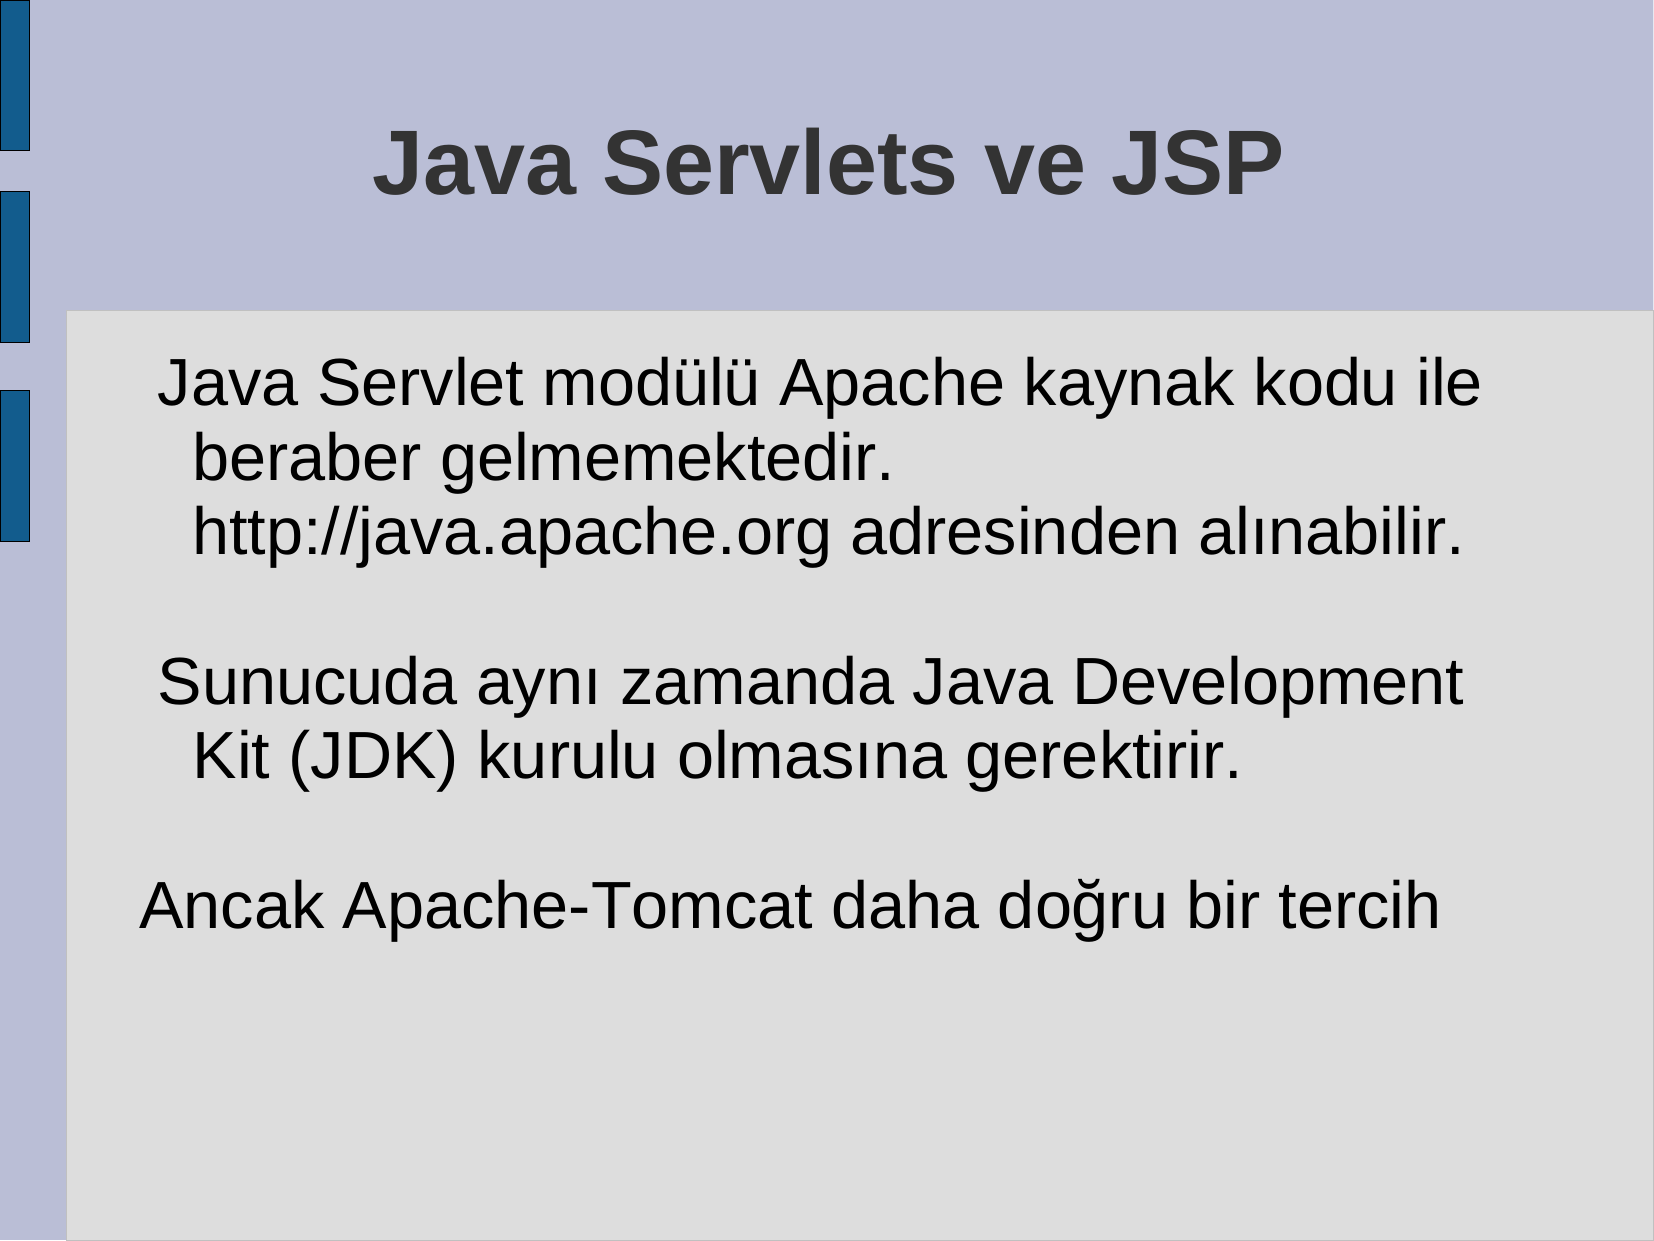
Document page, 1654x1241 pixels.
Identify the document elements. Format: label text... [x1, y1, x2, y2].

list Java Servlet modülü Apache kaynak kodu ile beraber gelmemektedir. http://java.apache.org adresinden alınabilir. Sunucuda aynı zamanda Java Development Kit (JDK) kurulu olmasına gerektirir. Ancak Apache-Tomcat daha doğru bir tercih [121, 344, 1534, 1201]
title Java Servlets ve JSP [123, 59, 1536, 267]
